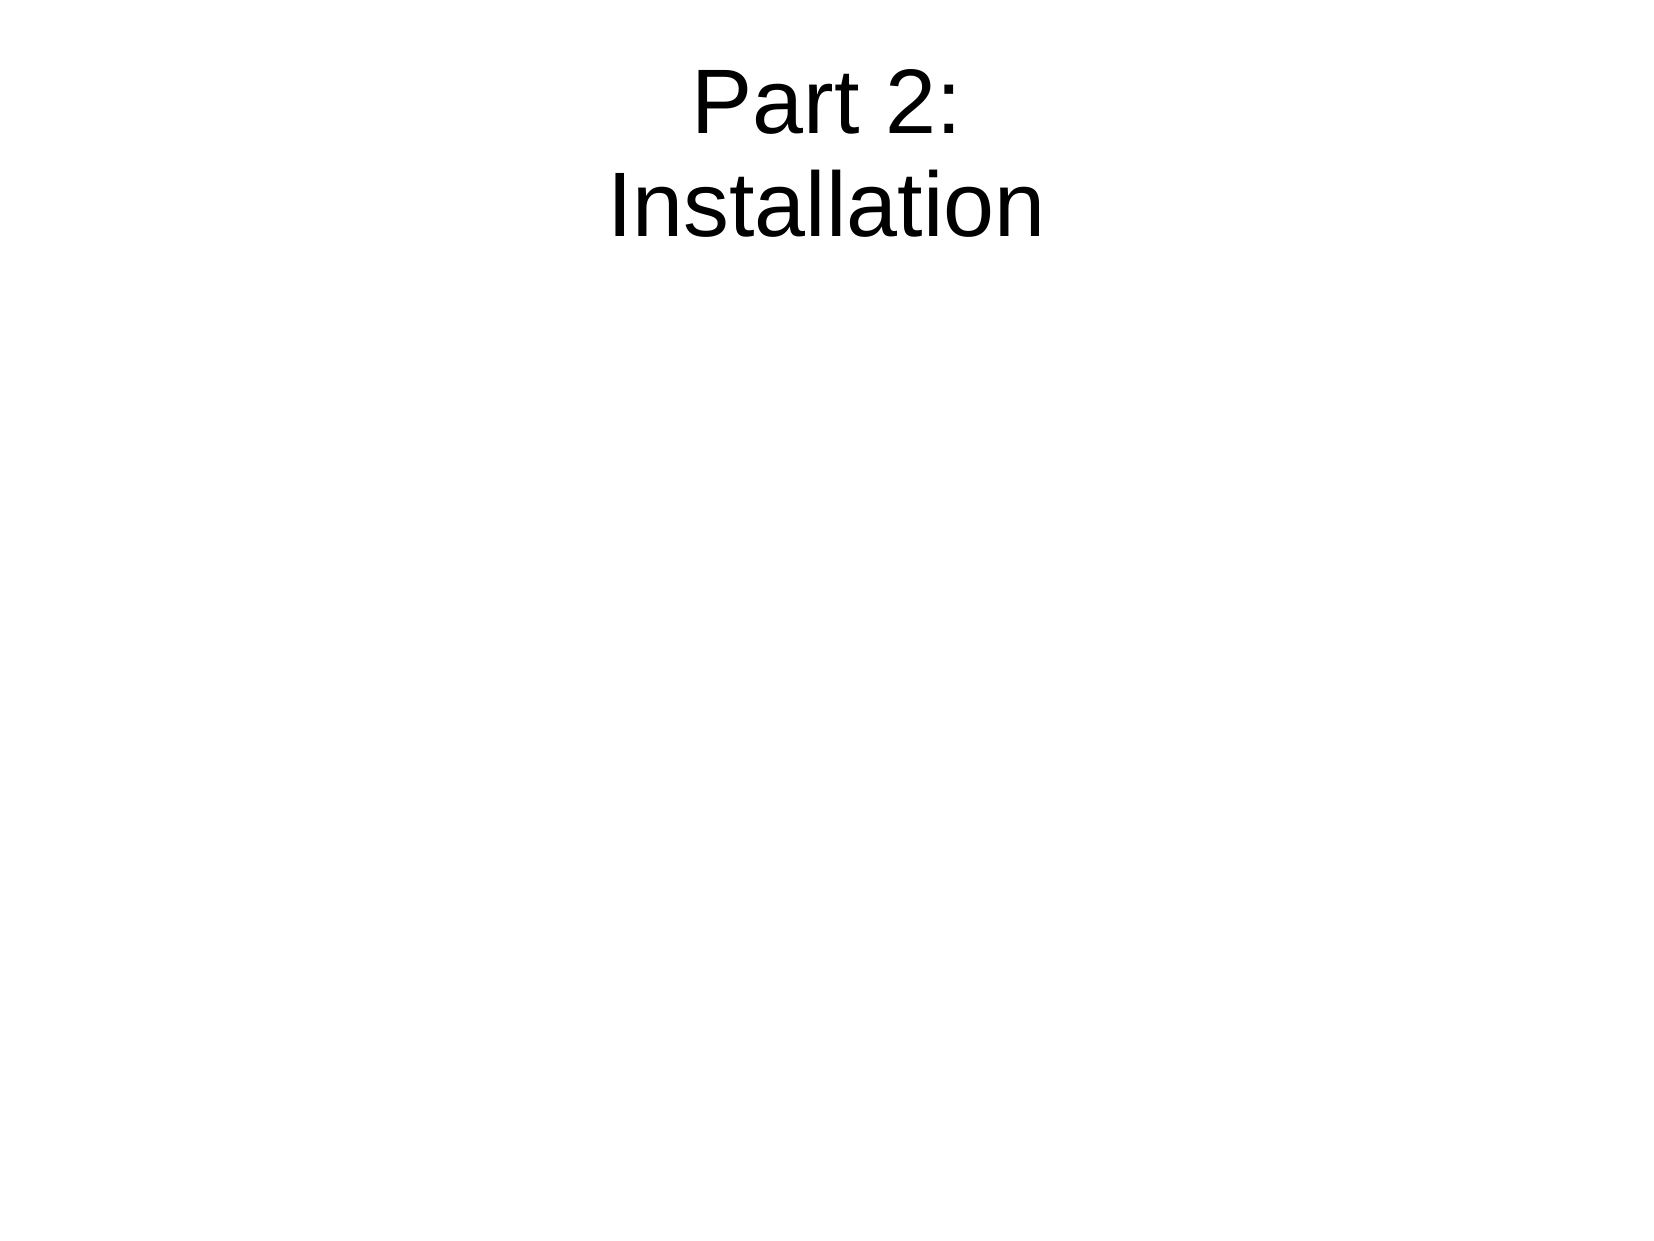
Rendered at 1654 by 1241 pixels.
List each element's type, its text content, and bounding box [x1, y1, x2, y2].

title Part 2: Installation [82, 45, 1571, 261]
